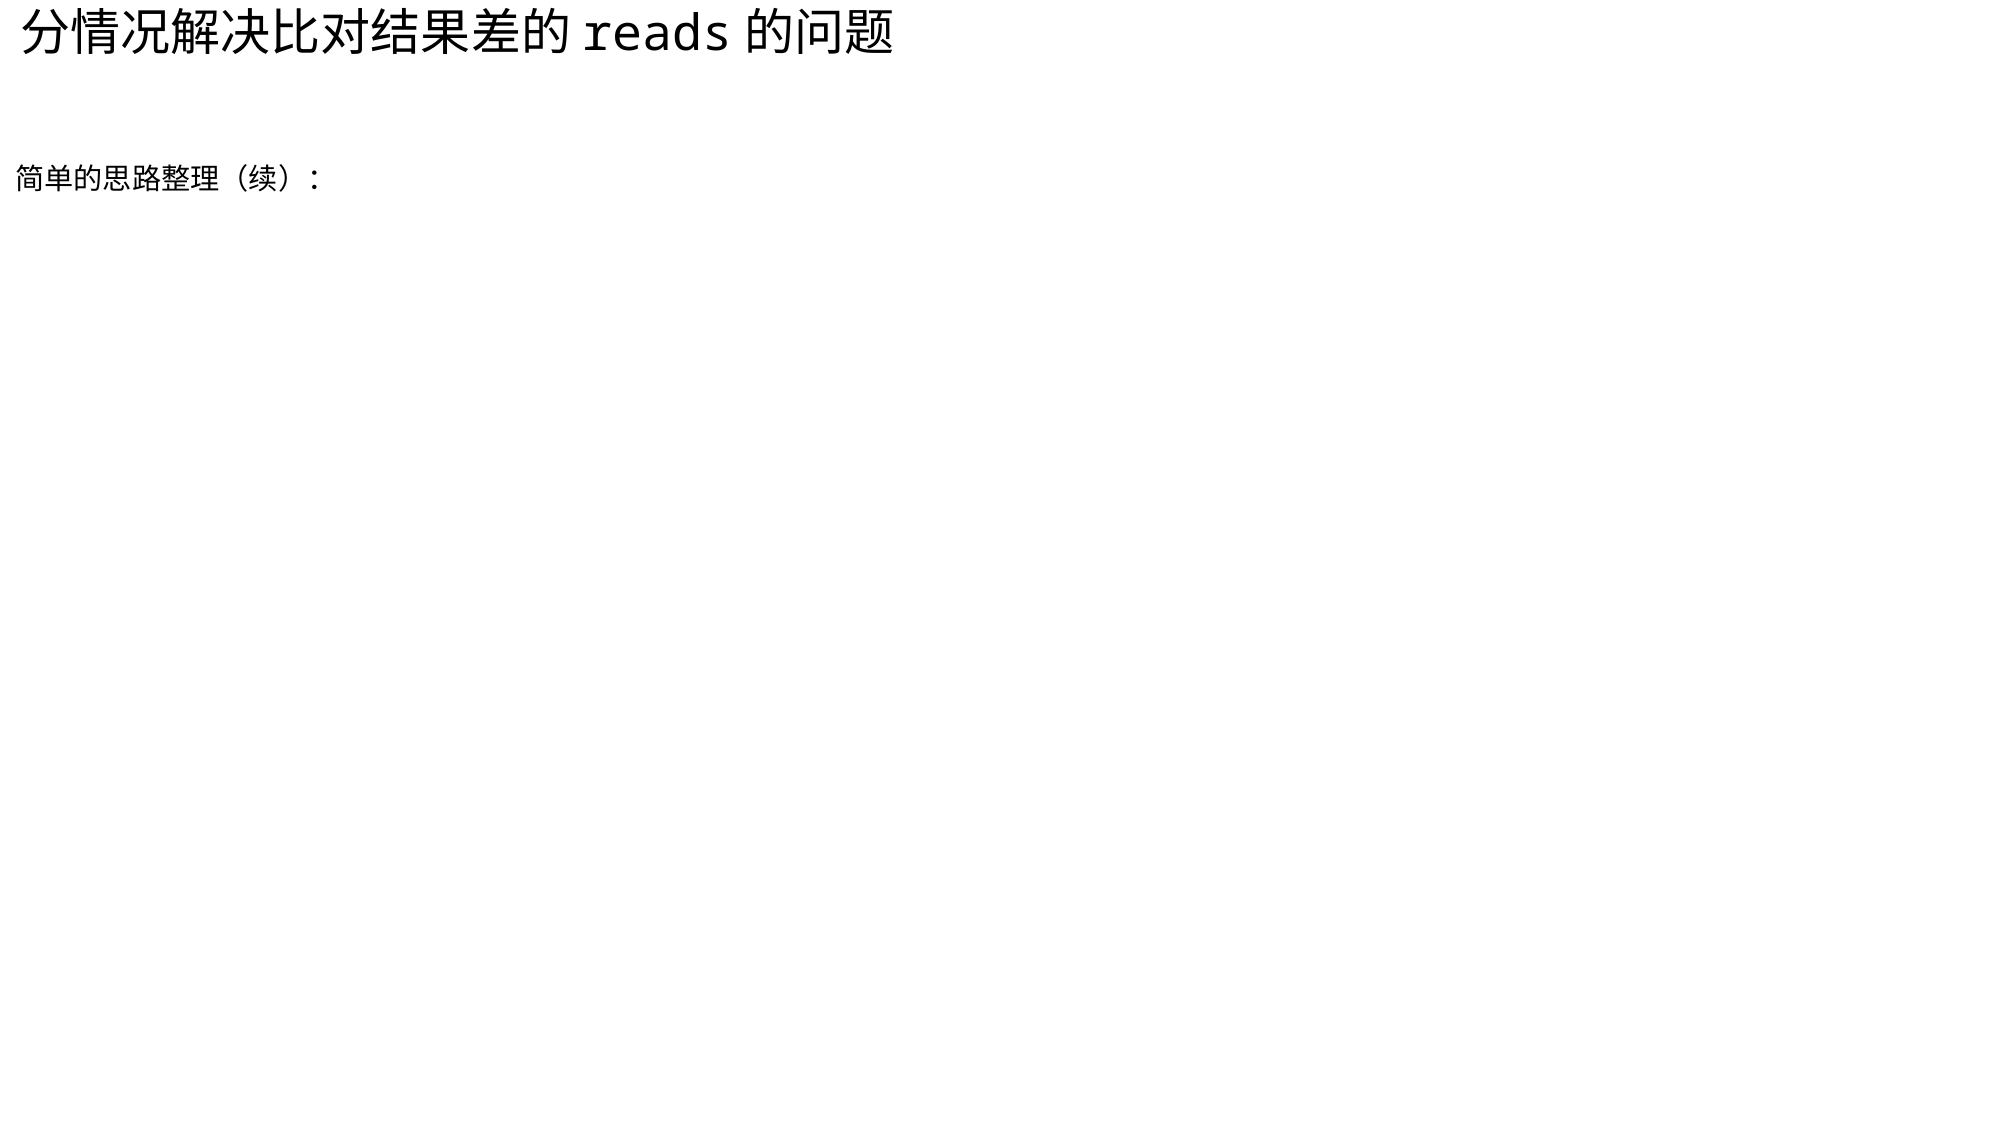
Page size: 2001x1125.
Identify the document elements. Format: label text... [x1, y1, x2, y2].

subtitle 分情况解决比对结果差的reads的问题 [0, 0, 916, 70]
text_box 简单的思路整理（续）： [0, 157, 690, 256]
